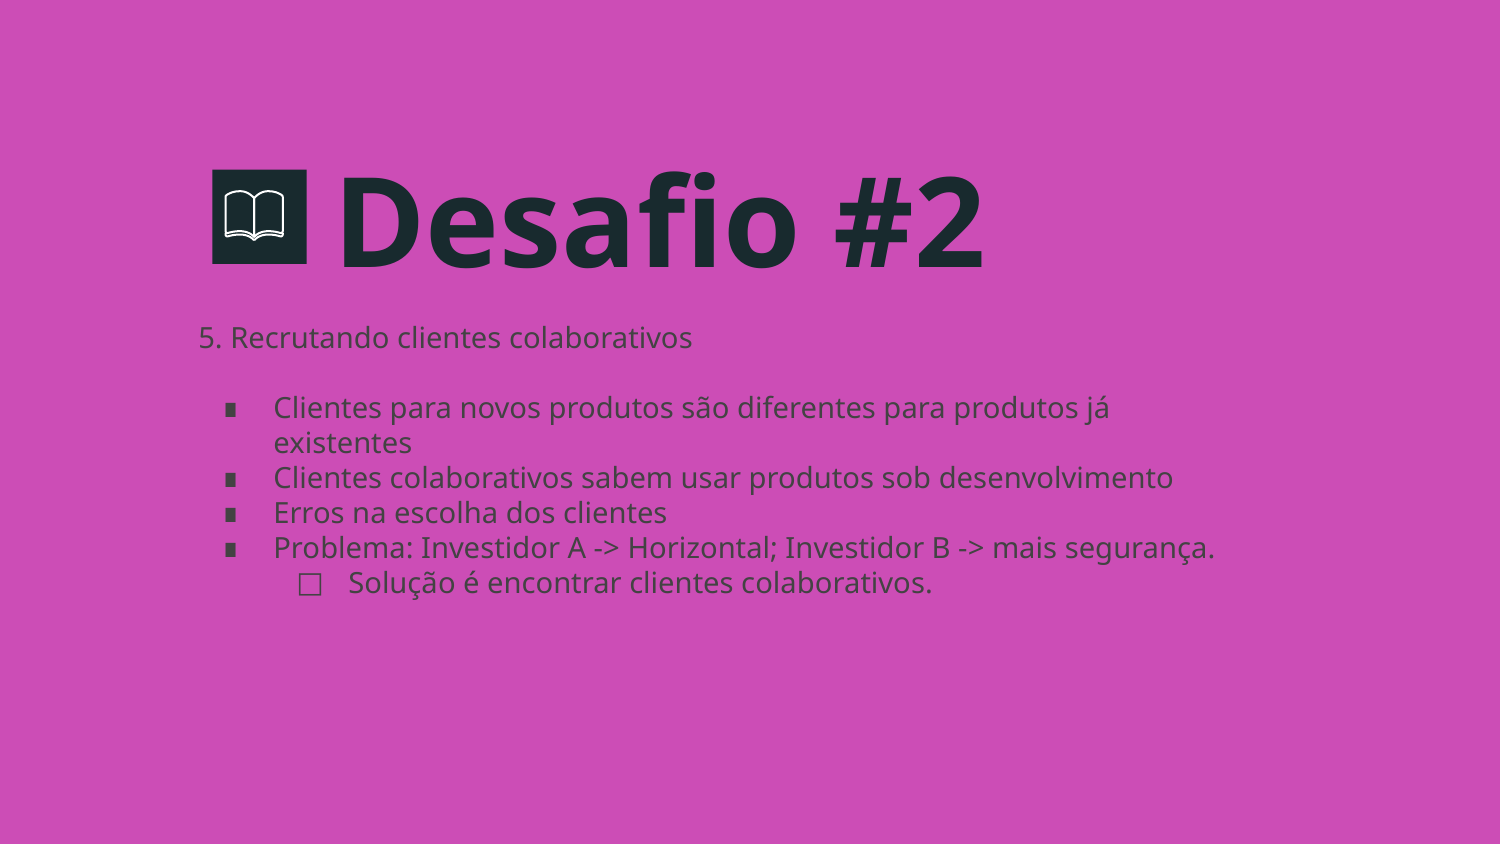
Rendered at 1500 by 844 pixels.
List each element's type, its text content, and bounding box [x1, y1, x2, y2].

title Desafio #2 [318, 127, 1437, 305]
list 5. Recrutando clientes colaborativos Clientes para novos produtos são diferentes para produtos já existentes Clientes colaborativos sabem usar produtos sob desenvolvimento Erros na escolha dos clientes Problema: Investidor A -> Horizontal; Investidor B -> mais segurança. Solução é encontrar clientes colaborativos. [183, 304, 1253, 672]
